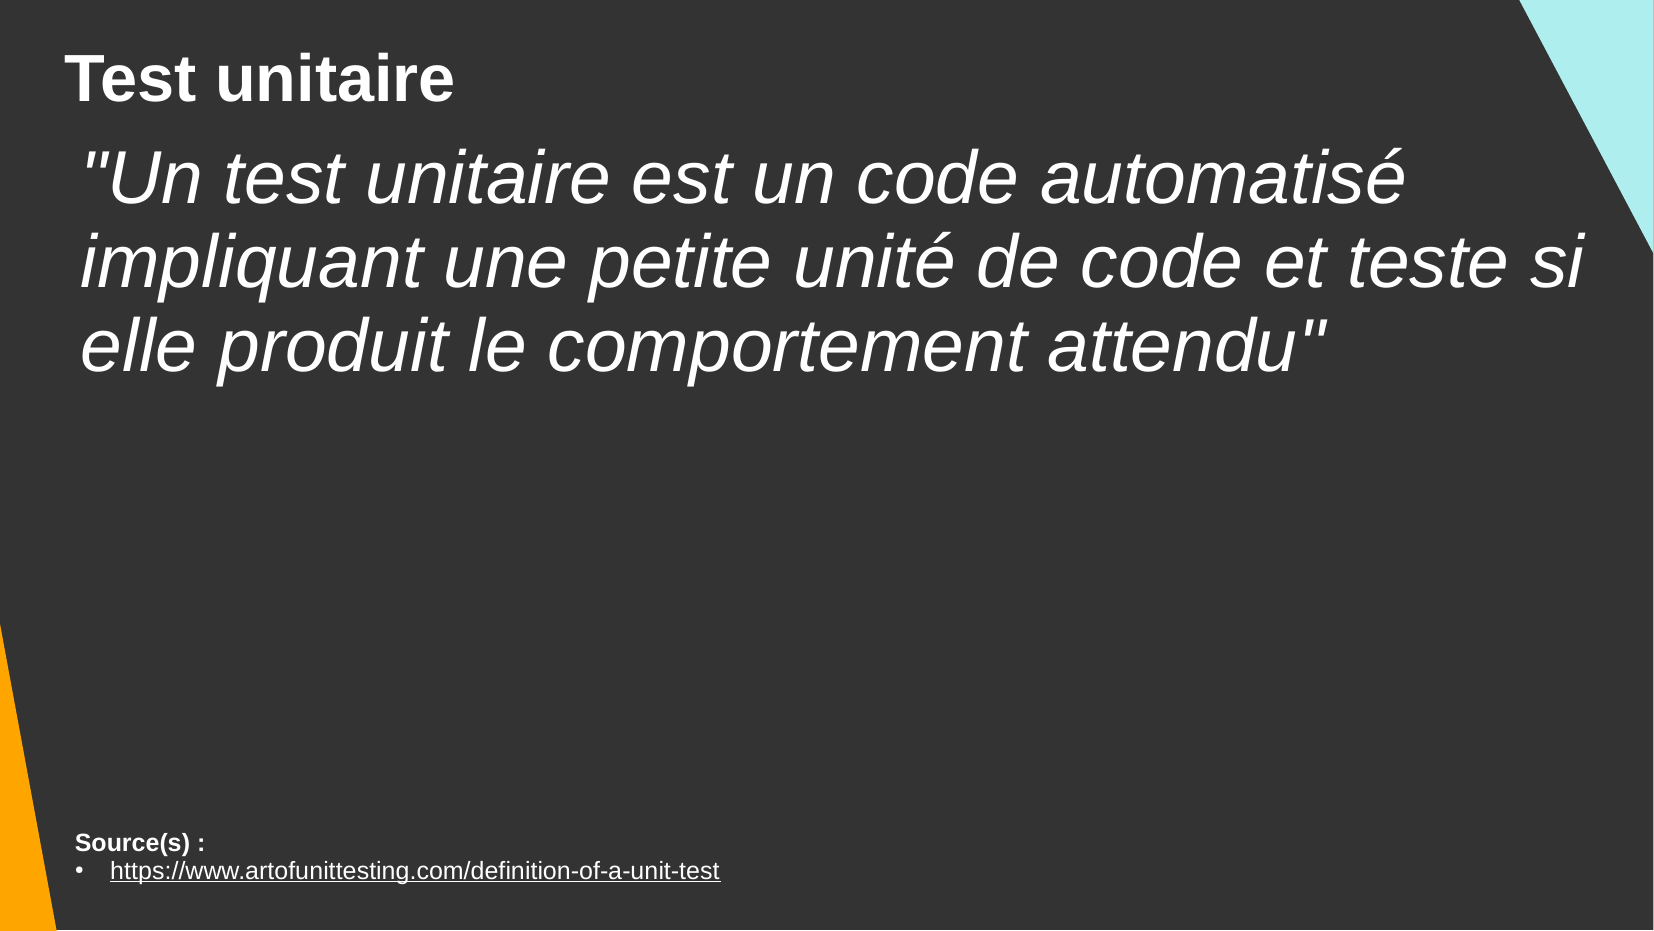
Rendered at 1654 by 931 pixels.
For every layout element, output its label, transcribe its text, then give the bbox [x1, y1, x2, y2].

title Test unitaire [64, 40, 1635, 116]
text_box Source(s) : https://www.artofunittesting.com/definition-of-a-unit-test [60, 821, 1546, 906]
text_box [1519, 0, 1654, 255]
text_box [0, 623, 57, 931]
list "Un test unitaire est un code automatisé impliquant une petite unité de code et teste si elle produit le comportement attendu" [80, 135, 1620, 414]
